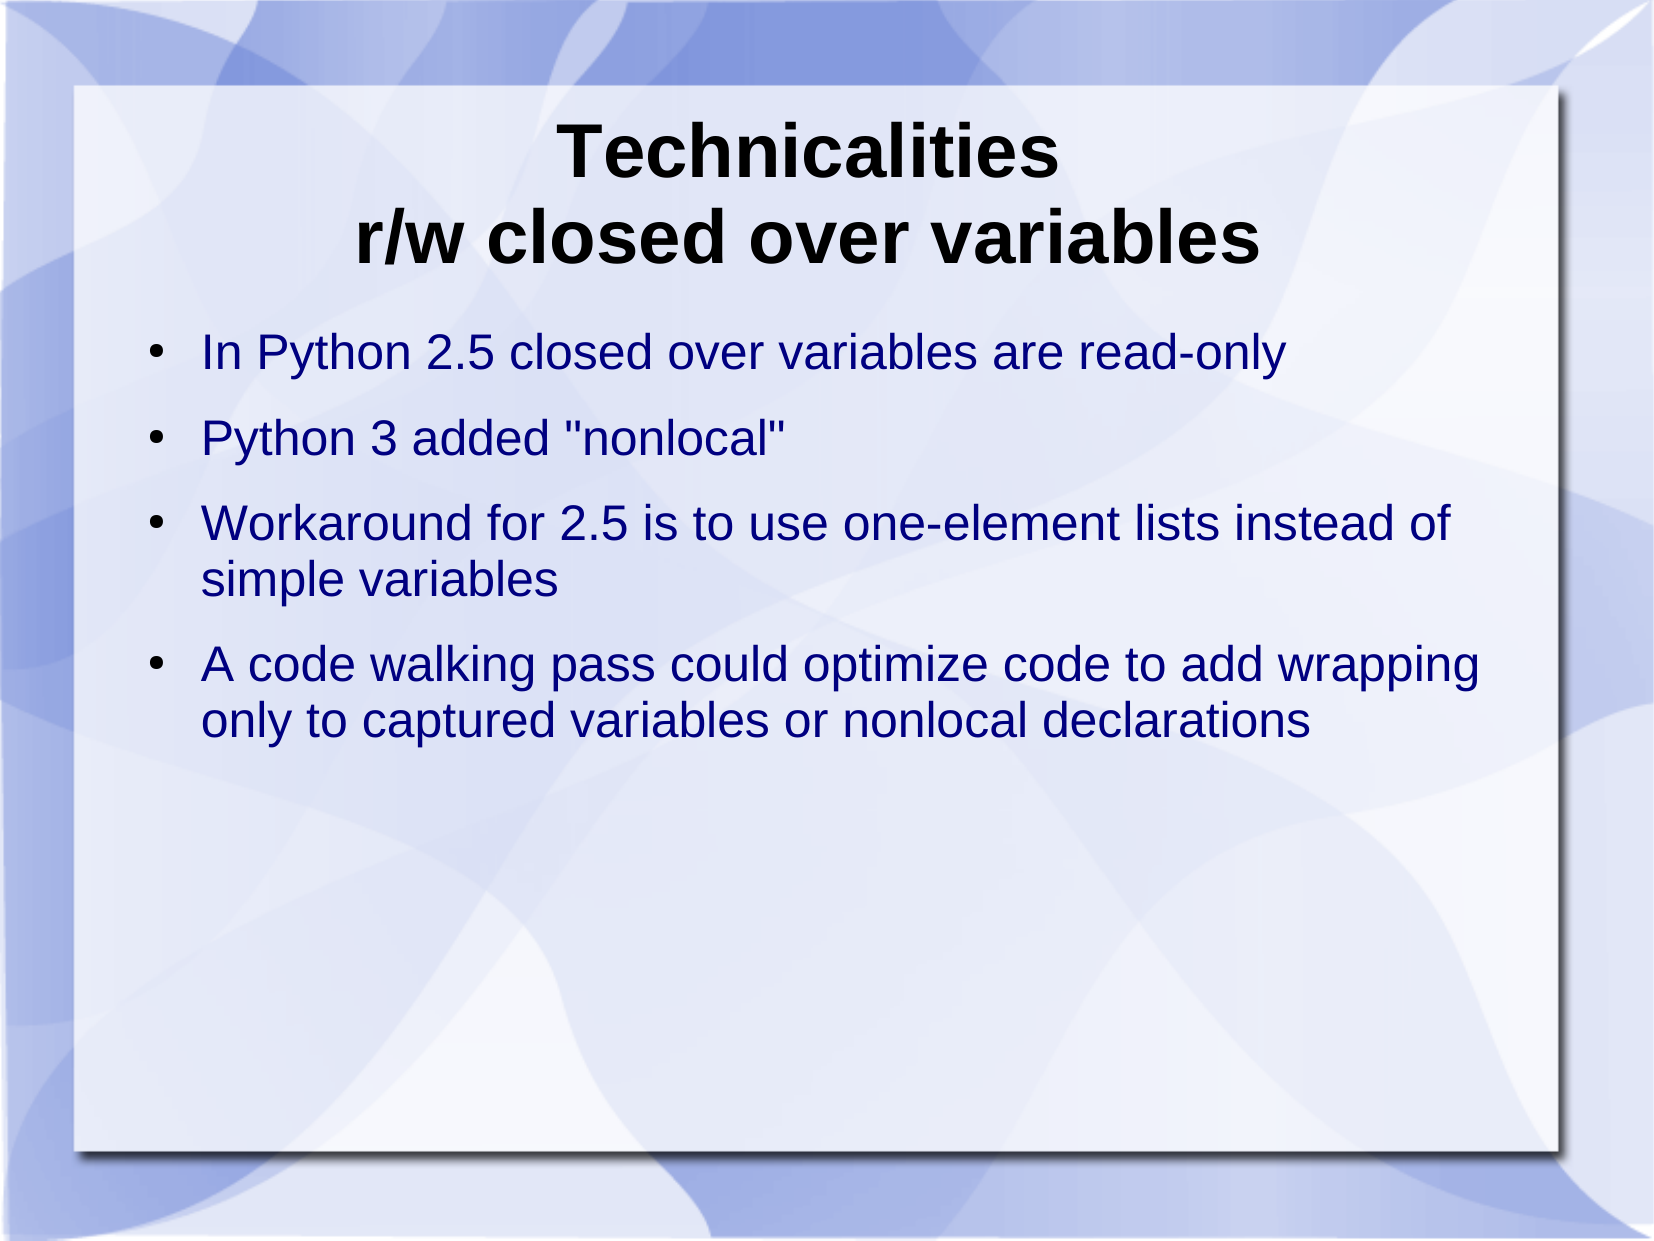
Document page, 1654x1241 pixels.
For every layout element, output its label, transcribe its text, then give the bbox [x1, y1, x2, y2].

picture [0, 0, 1654, 1241]
title Technicalities r/w closed over variables [82, 90, 1536, 298]
list In Python 2.5 closed over variables are read-only Python 3 added "nonlocal" Workaround for 2.5 is to use one-element lists instead of simple variables A code walking pass could optimize code to add wrapping only to captured variables or nonlocal declarations [129, 324, 1489, 1045]
